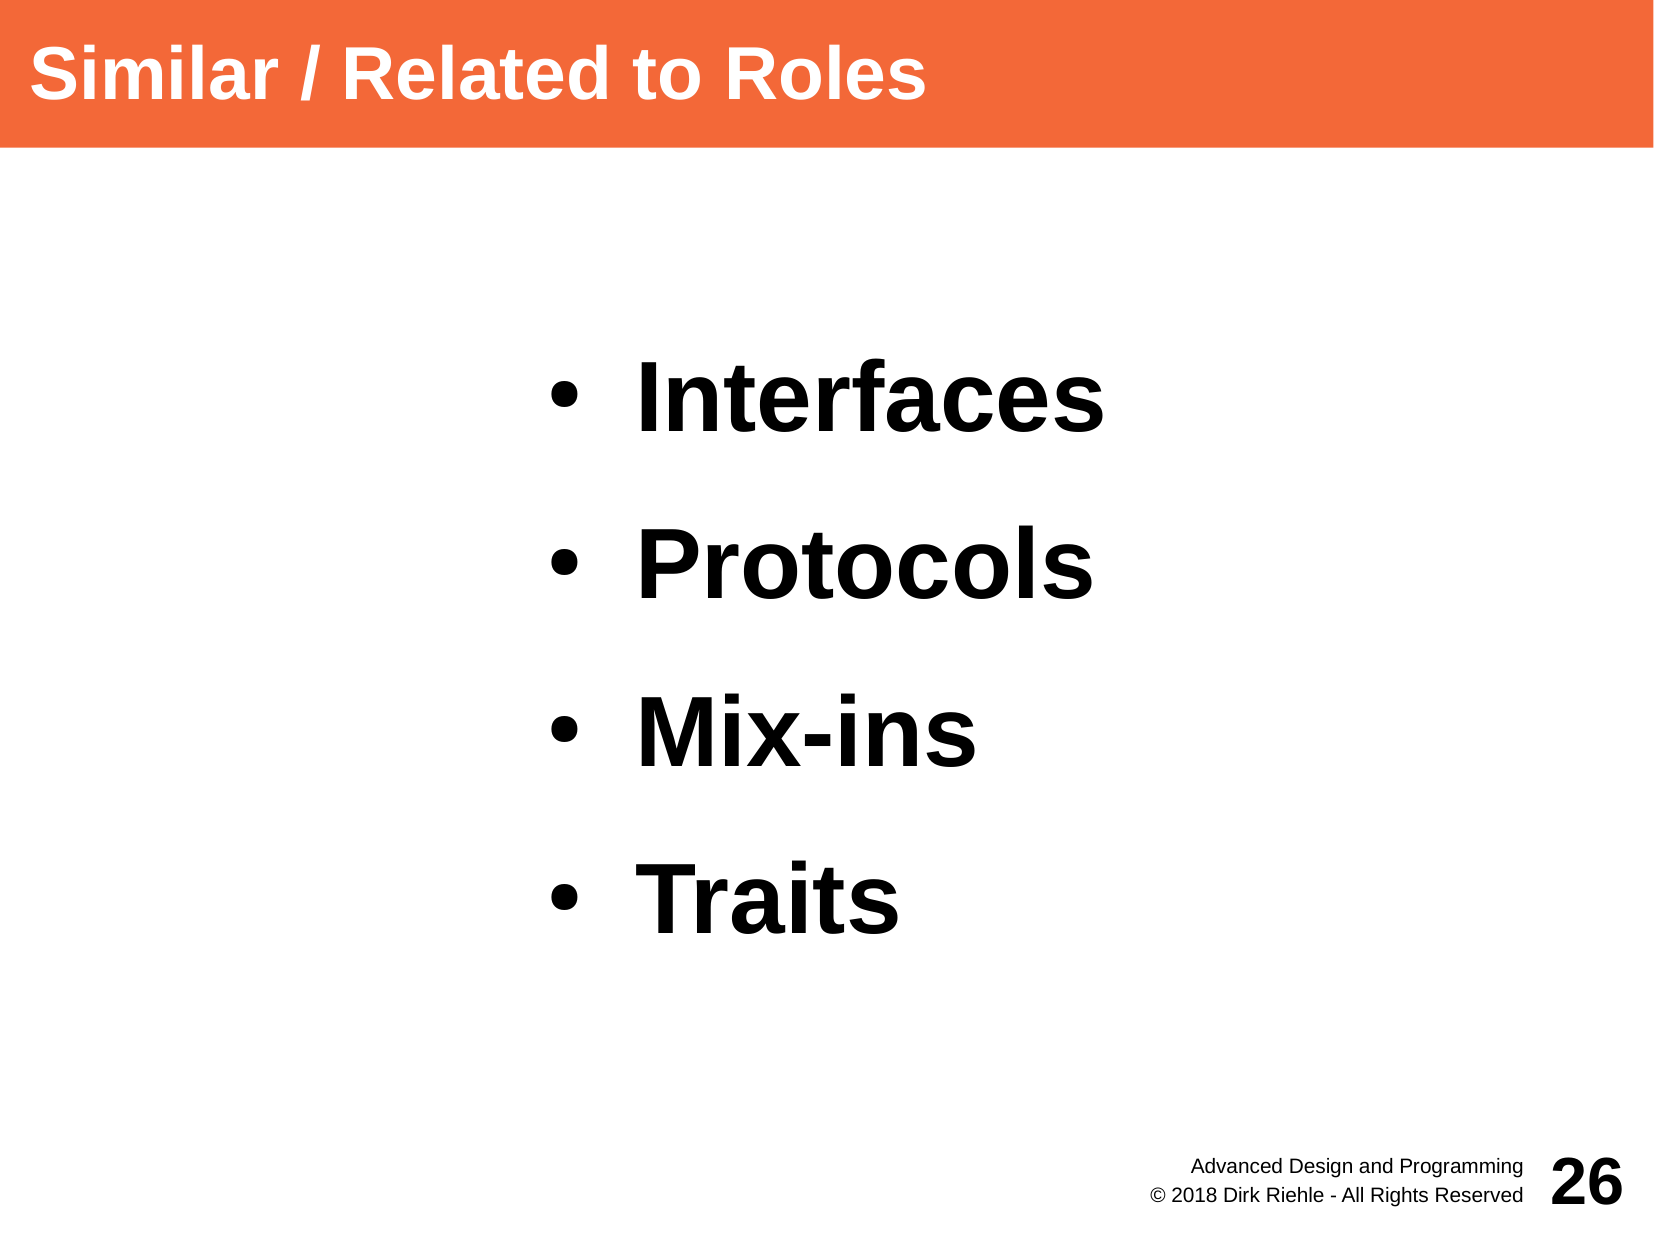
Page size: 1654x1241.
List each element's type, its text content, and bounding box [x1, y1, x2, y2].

title Similar / Related to Roles [0, 0, 1654, 148]
subtitle Interfaces Protocols Mix-ins Traits [29, 177, 1625, 1063]
